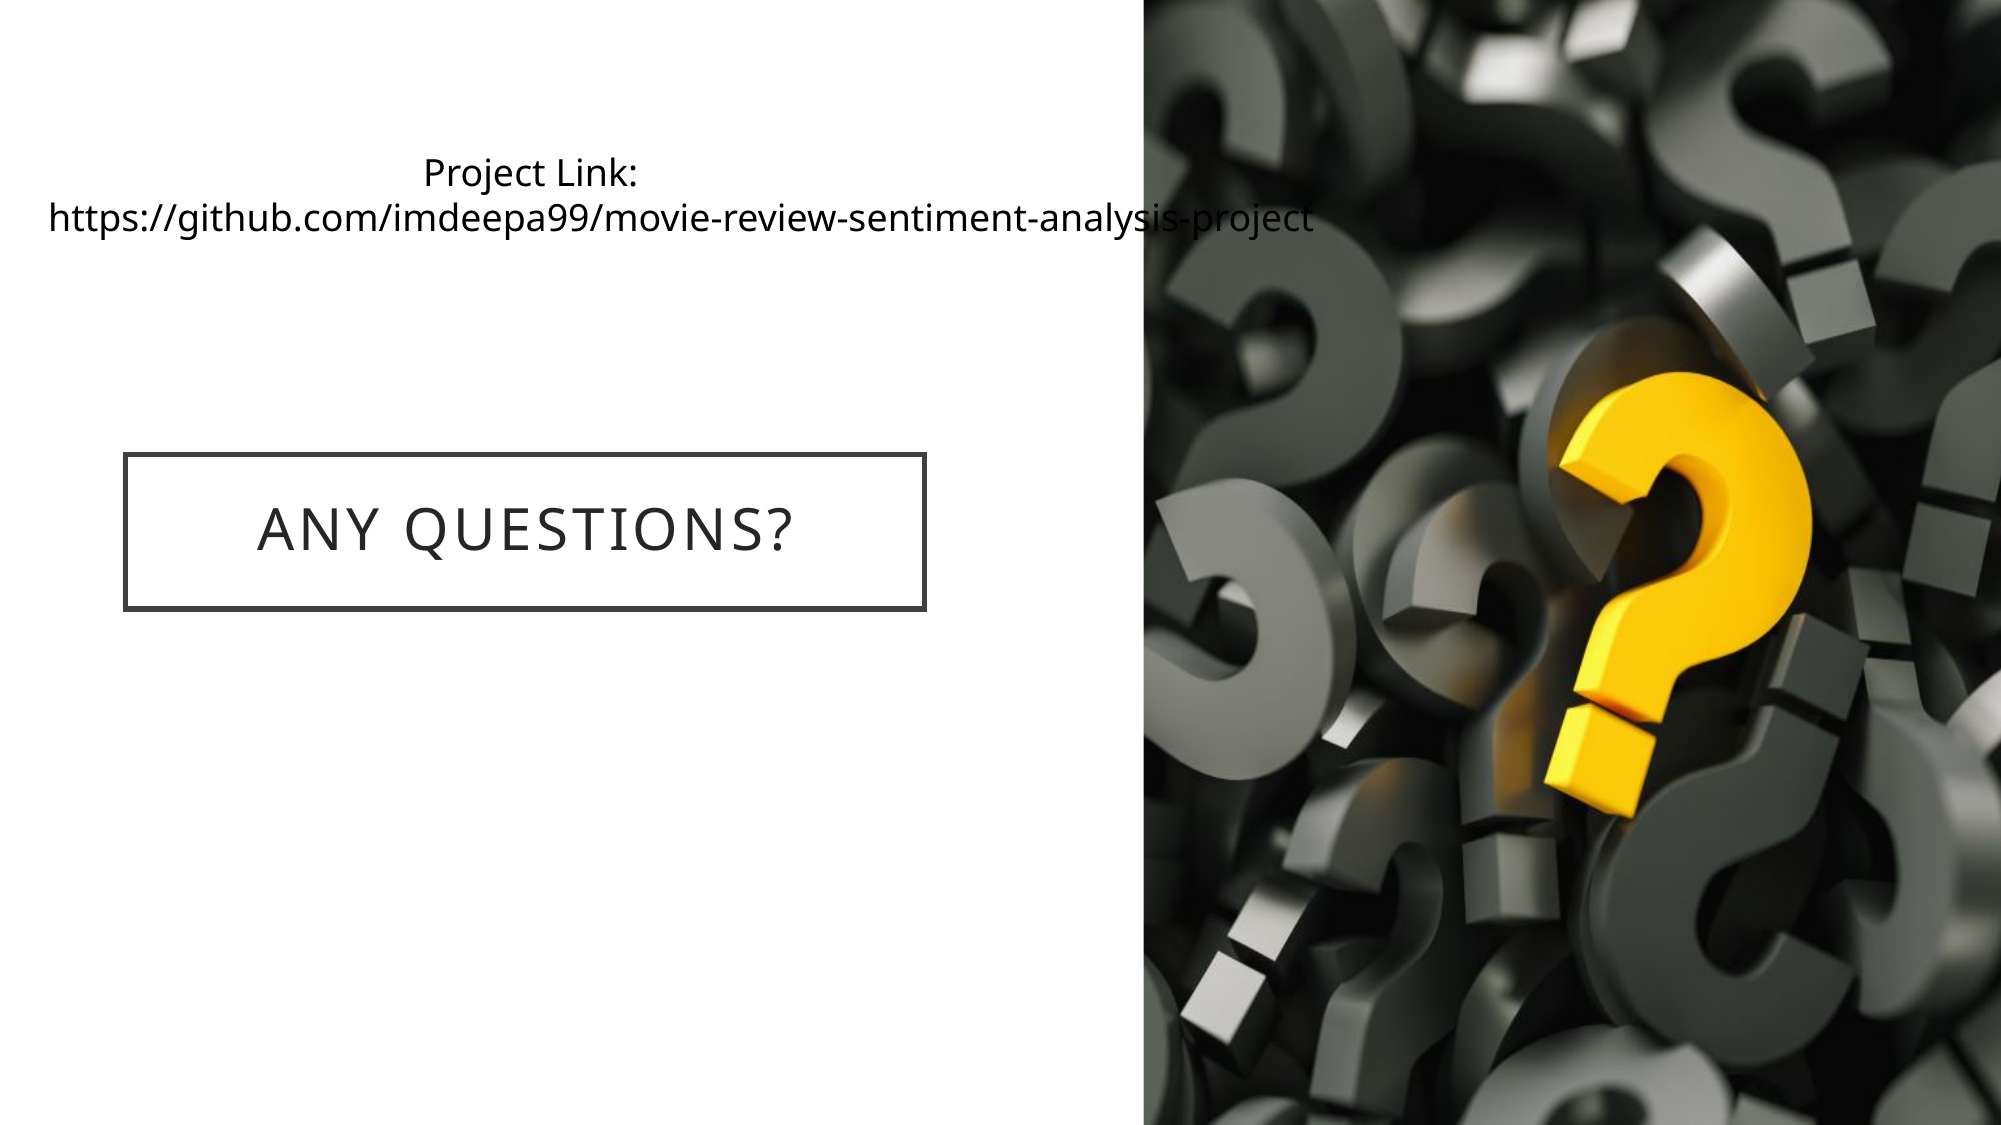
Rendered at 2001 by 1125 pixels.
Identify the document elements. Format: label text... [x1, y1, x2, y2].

title Any questions? [125, 454, 925, 610]
text_box Project Link: https://github.com/imdeepa99/movie-review-sentiment-analysis-project [33, 141, 1144, 248]
picture [1143, 0, 2000, 1125]
